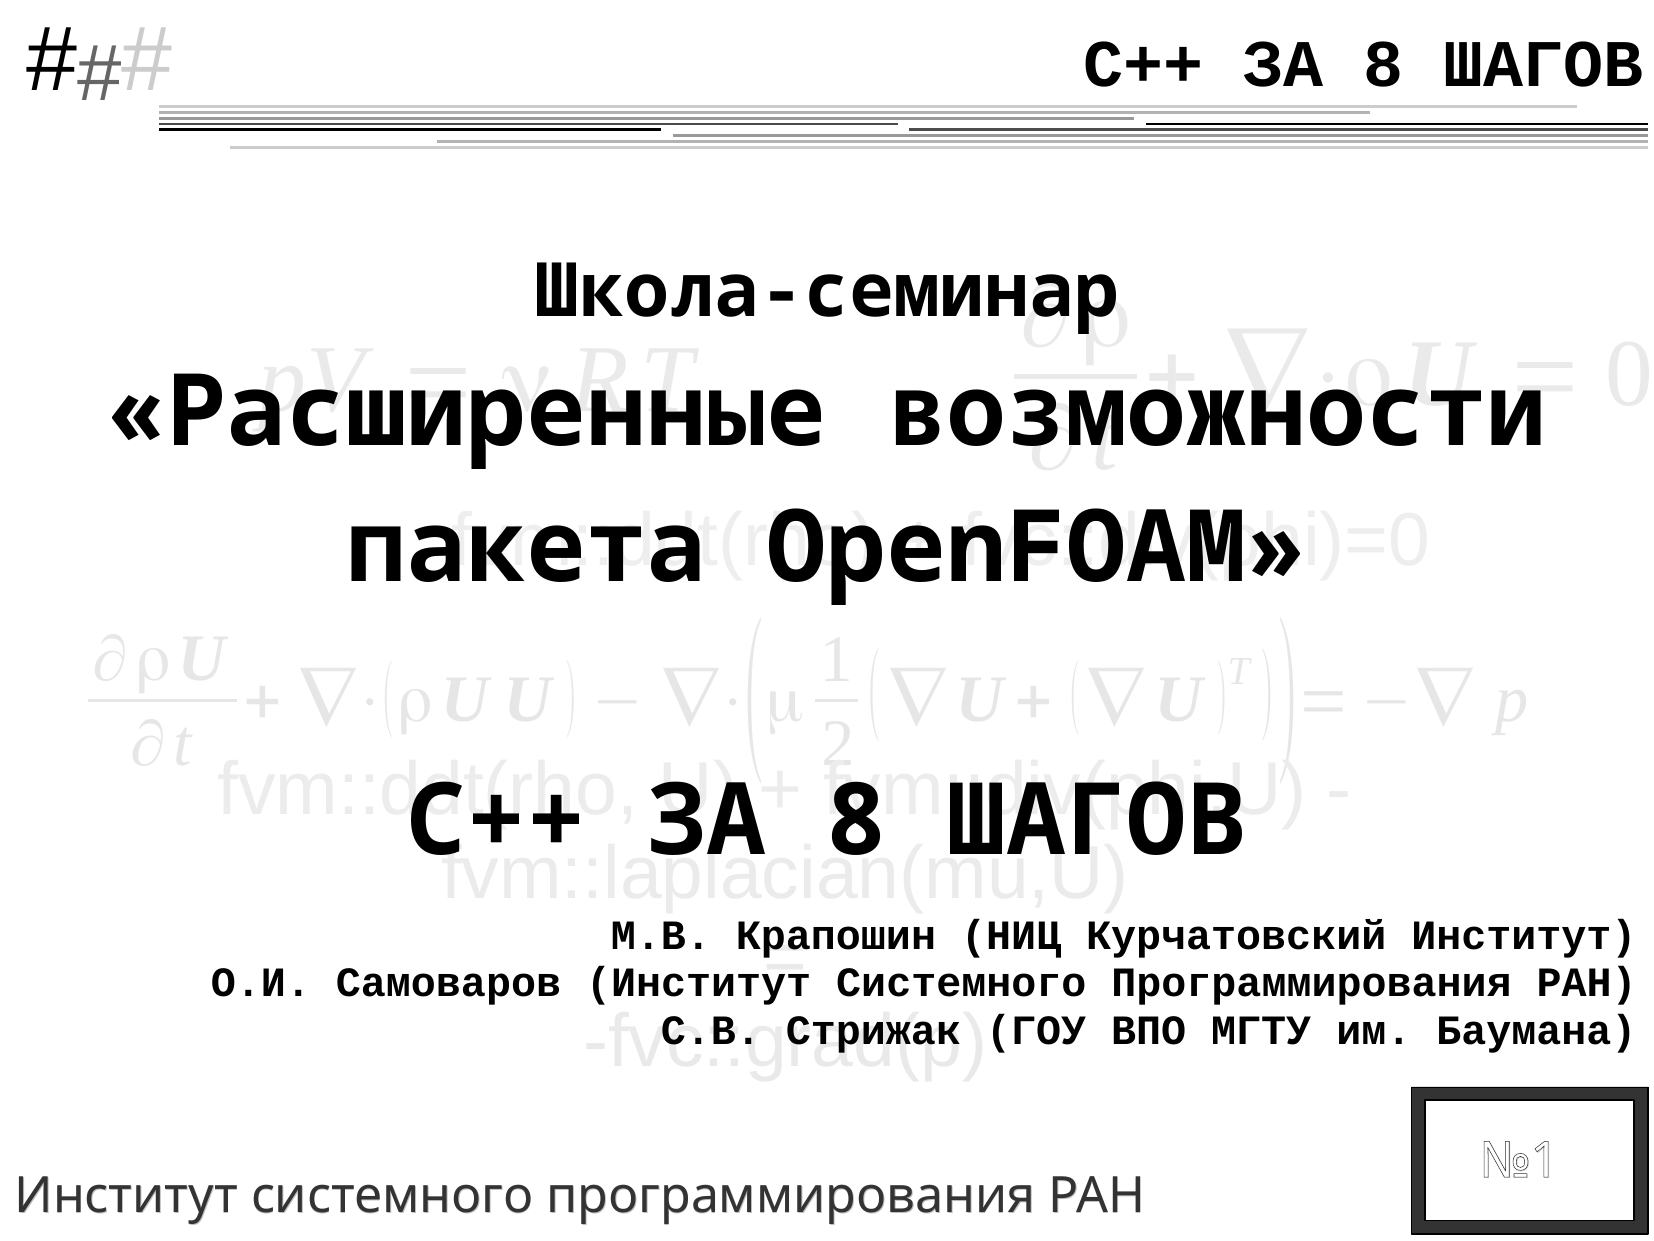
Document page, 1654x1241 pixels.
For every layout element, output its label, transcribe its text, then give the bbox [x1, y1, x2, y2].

text_box Школа-семинар «Расширенные возможности пакета OpenFOAM» C++ ЗА 8 ШАГОВ [0, 236, 1654, 857]
text_box М.В. Крапошин (НИЦ Курчатовский Институт) О.И. Самоваров (Институт Системного Программирования РАН) С.В. Стрижак (ГОУ ВПО МГТУ им. Баумана) [11, 907, 1651, 1065]
